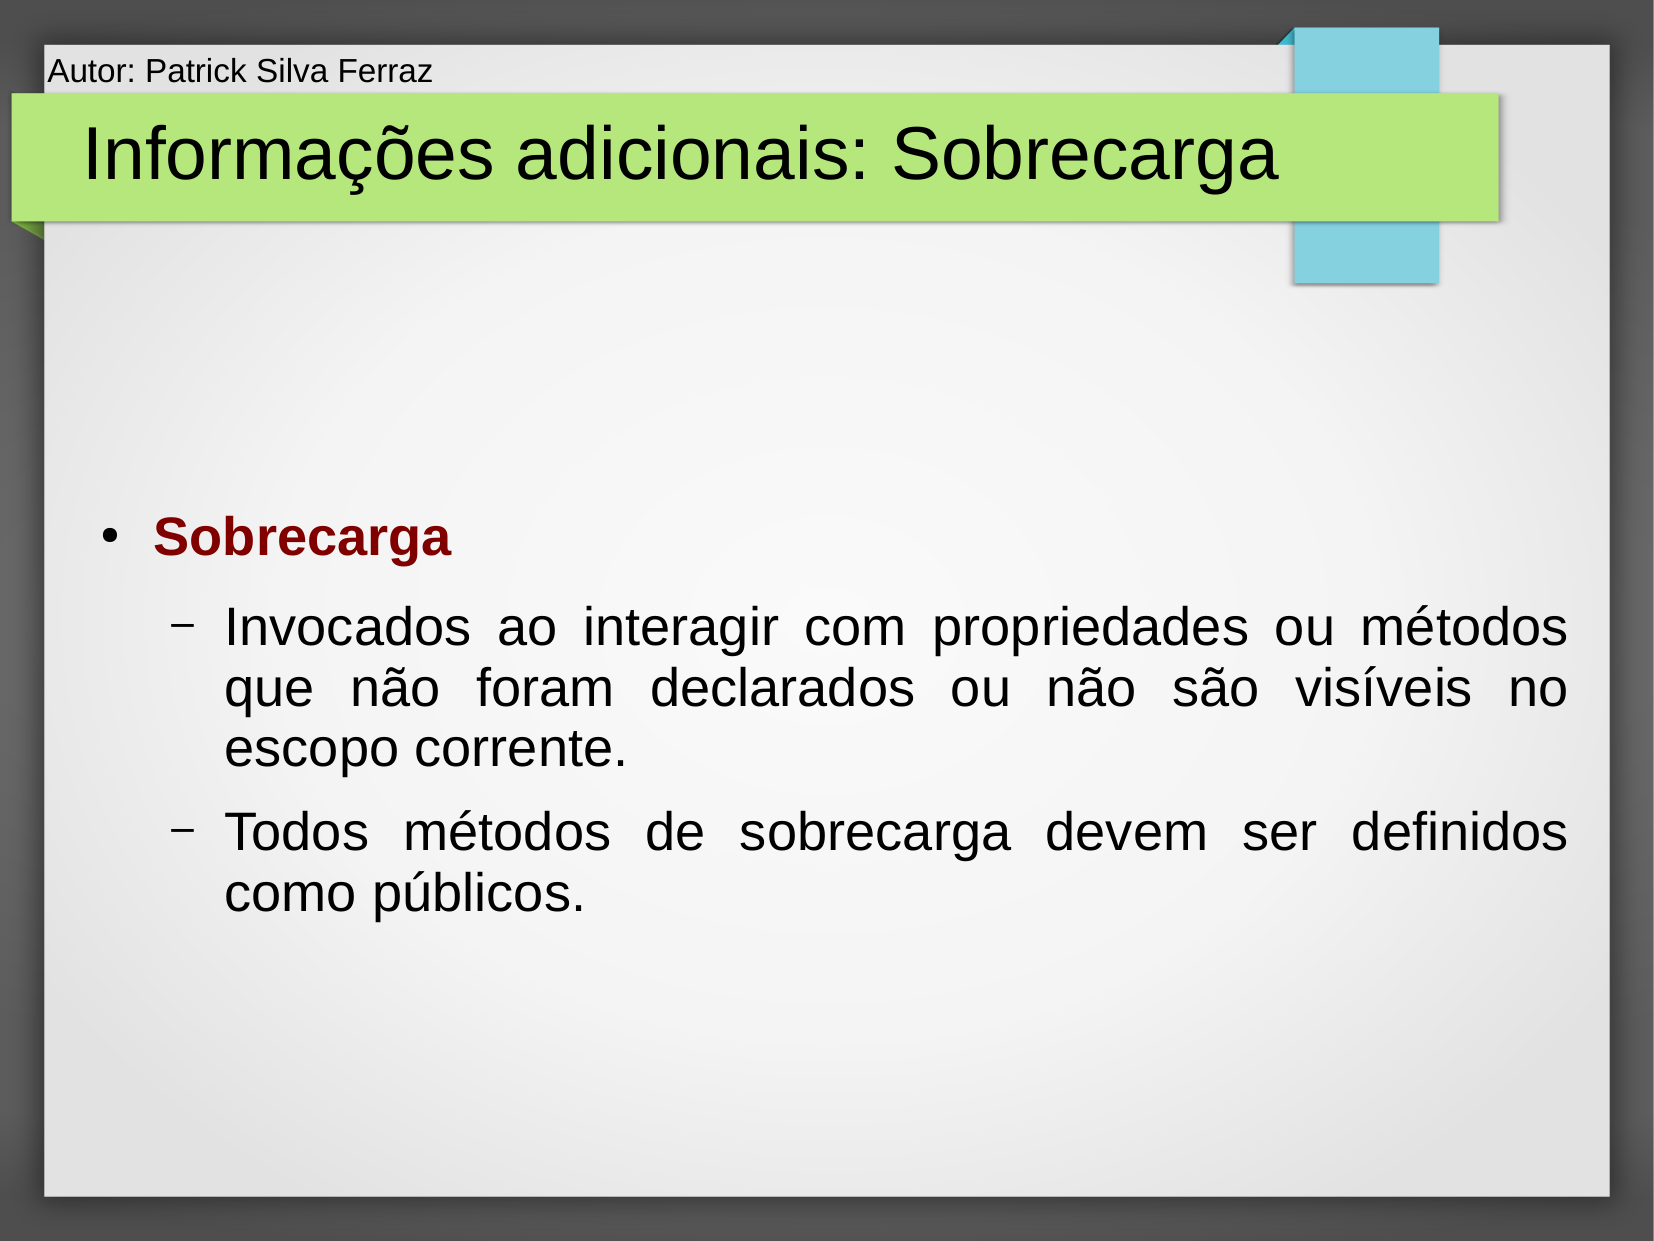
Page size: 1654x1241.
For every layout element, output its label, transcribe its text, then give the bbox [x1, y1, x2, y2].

text_box Autor: Patrick Silva Ferraz [47, 47, 876, 95]
picture [0, 0, 1654, 1241]
title Informações adicionais: Sobrecarga [82, 69, 1441, 238]
list Sobrecarga Invocados ao interagir com propriedades ou métodos que não foram declarados ou não são visíveis no escopo corrente. Todos métodos de sobrecarga devem ser definidos como públicos. [82, 295, 1571, 1134]
